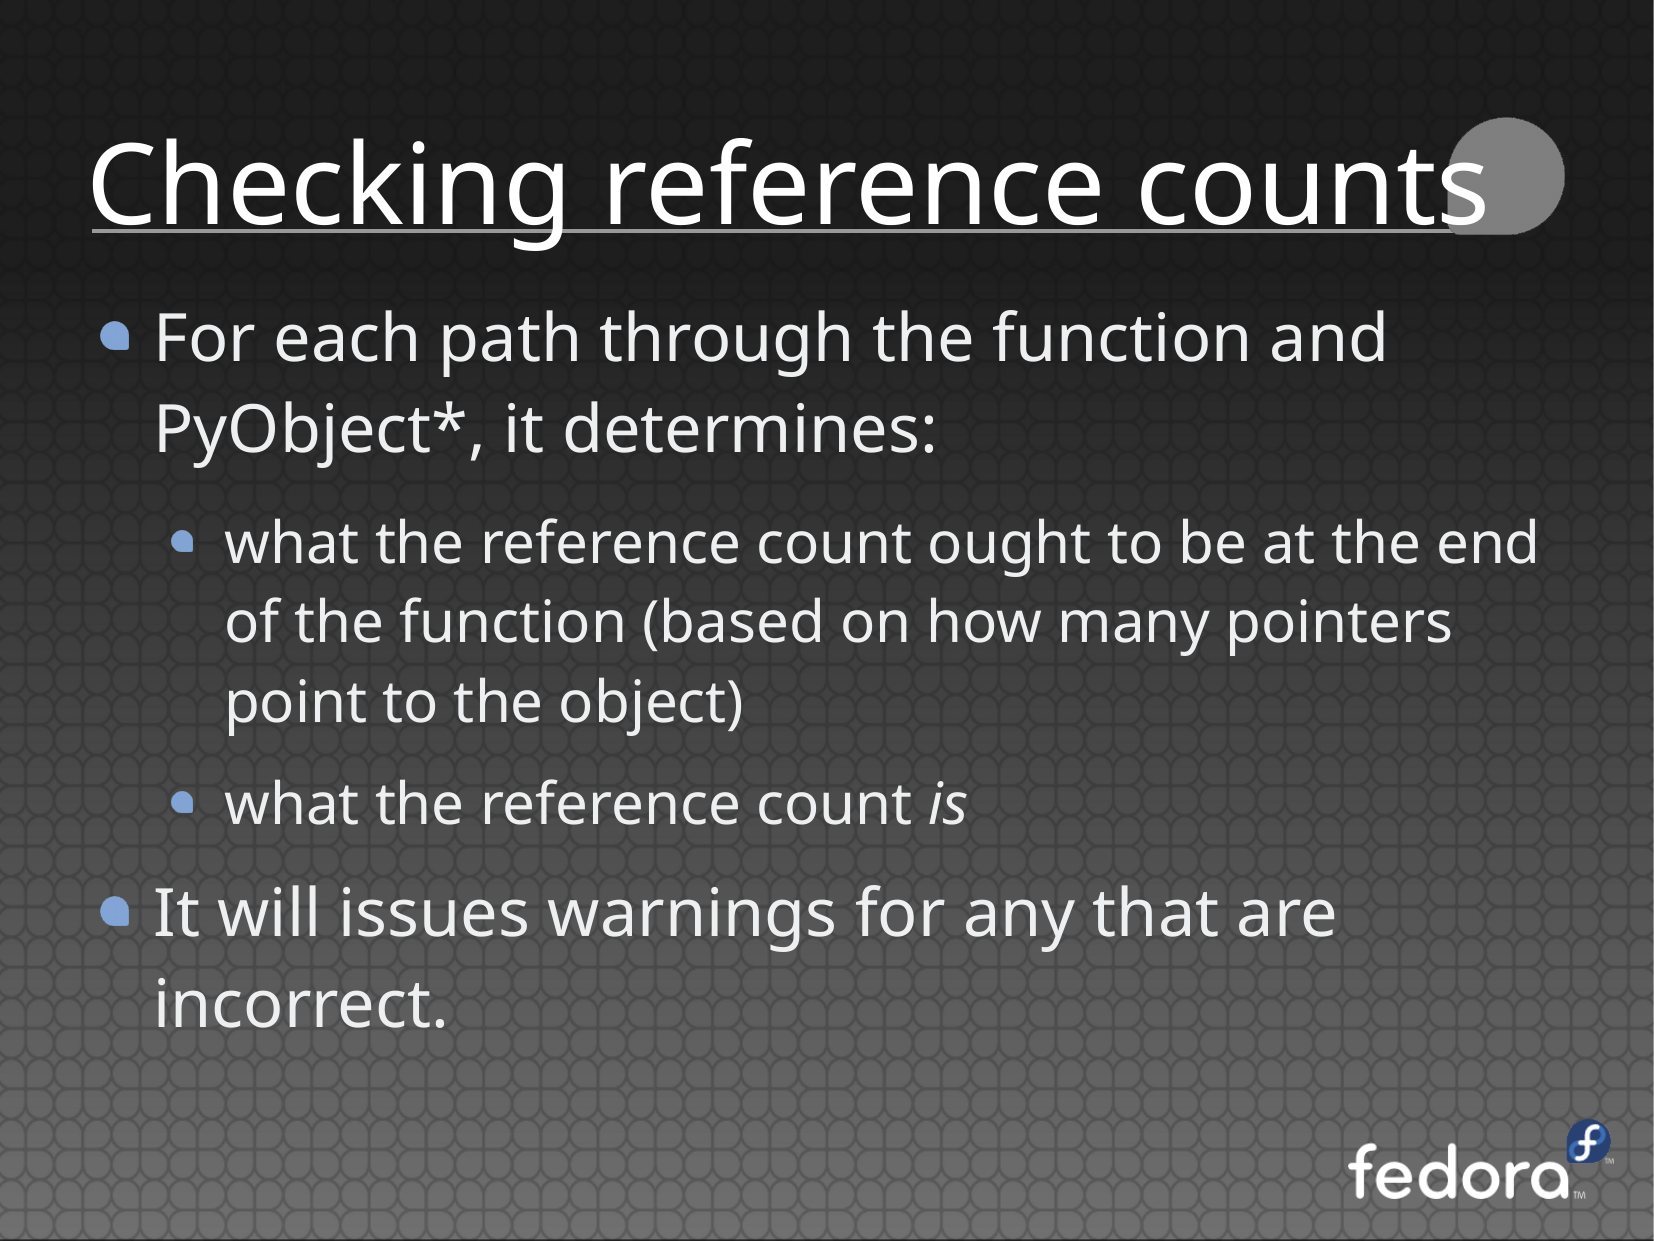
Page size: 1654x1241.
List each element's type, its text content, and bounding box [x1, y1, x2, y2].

picture [0, 0, 1654, 1241]
title Checking reference counts [86, 110, 1576, 251]
list For each path through the function and PyObject*, it determines: what the reference count ought to be at the end of the function (based on how many pointers point to the object) what the reference count is It will issues warnings for any that are incorrect. [82, 290, 1571, 1010]
